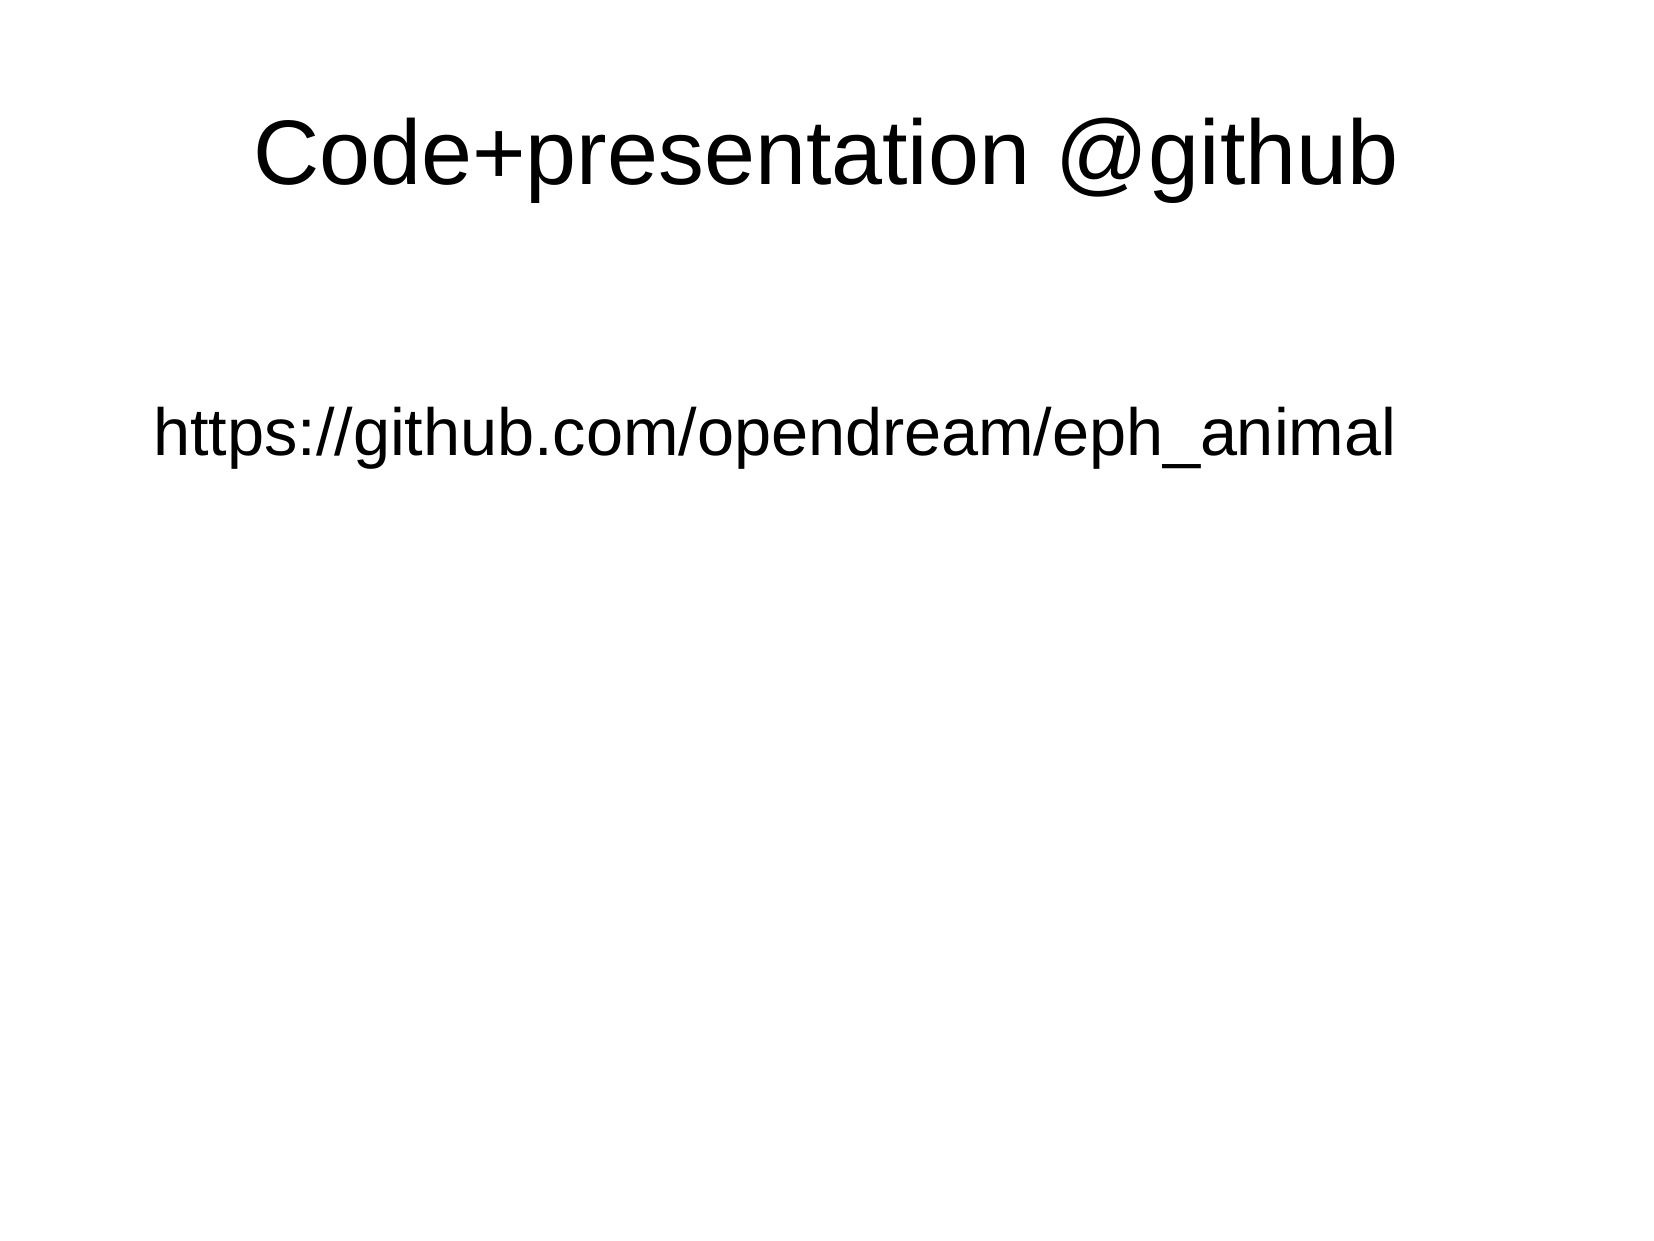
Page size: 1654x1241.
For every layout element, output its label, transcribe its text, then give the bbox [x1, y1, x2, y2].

title Code+presentation @github [82, 49, 1571, 257]
list https://github.com/opendream/eph_animal [82, 290, 1538, 1010]
